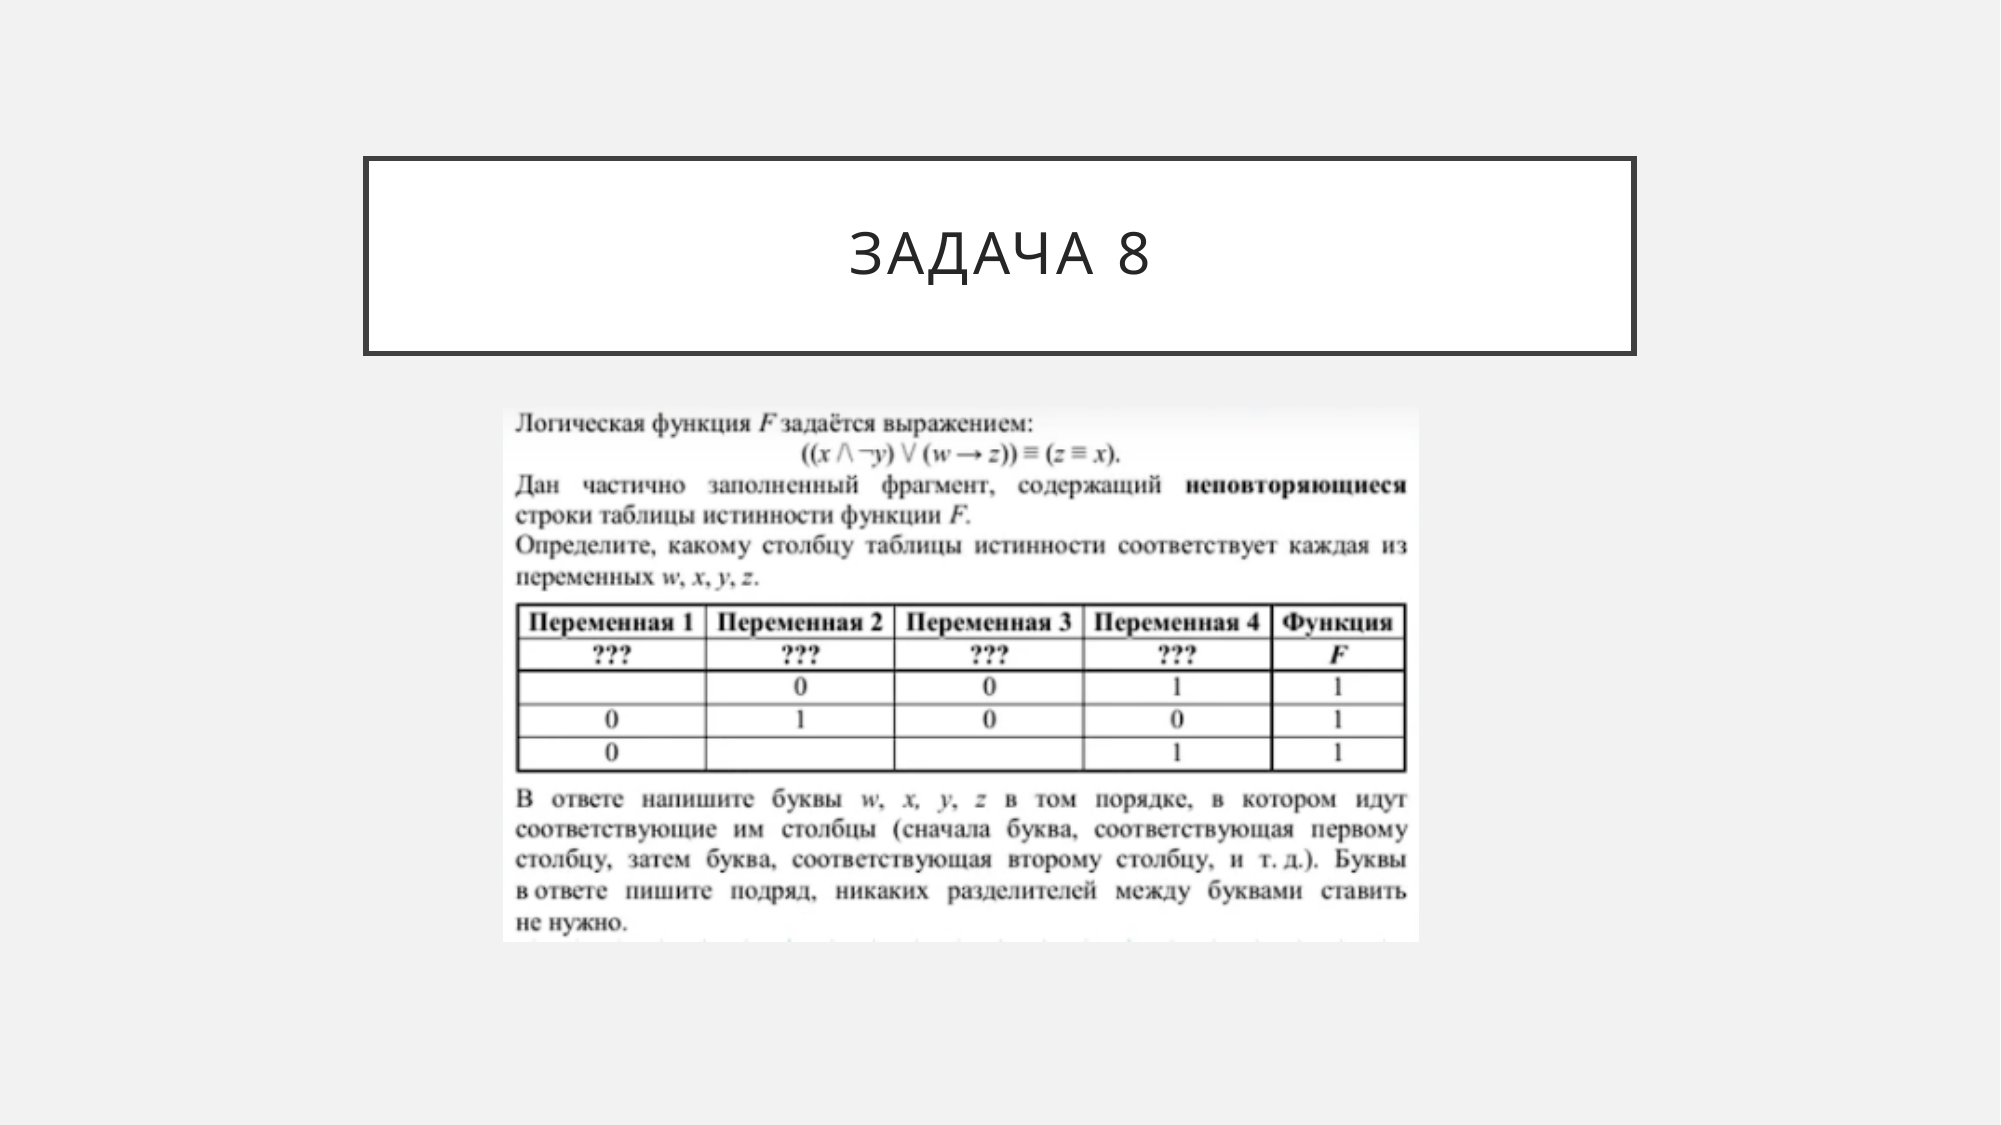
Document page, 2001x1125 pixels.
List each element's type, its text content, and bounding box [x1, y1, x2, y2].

picture [503, 407, 1419, 942]
title Задача 8 [366, 158, 1634, 354]
